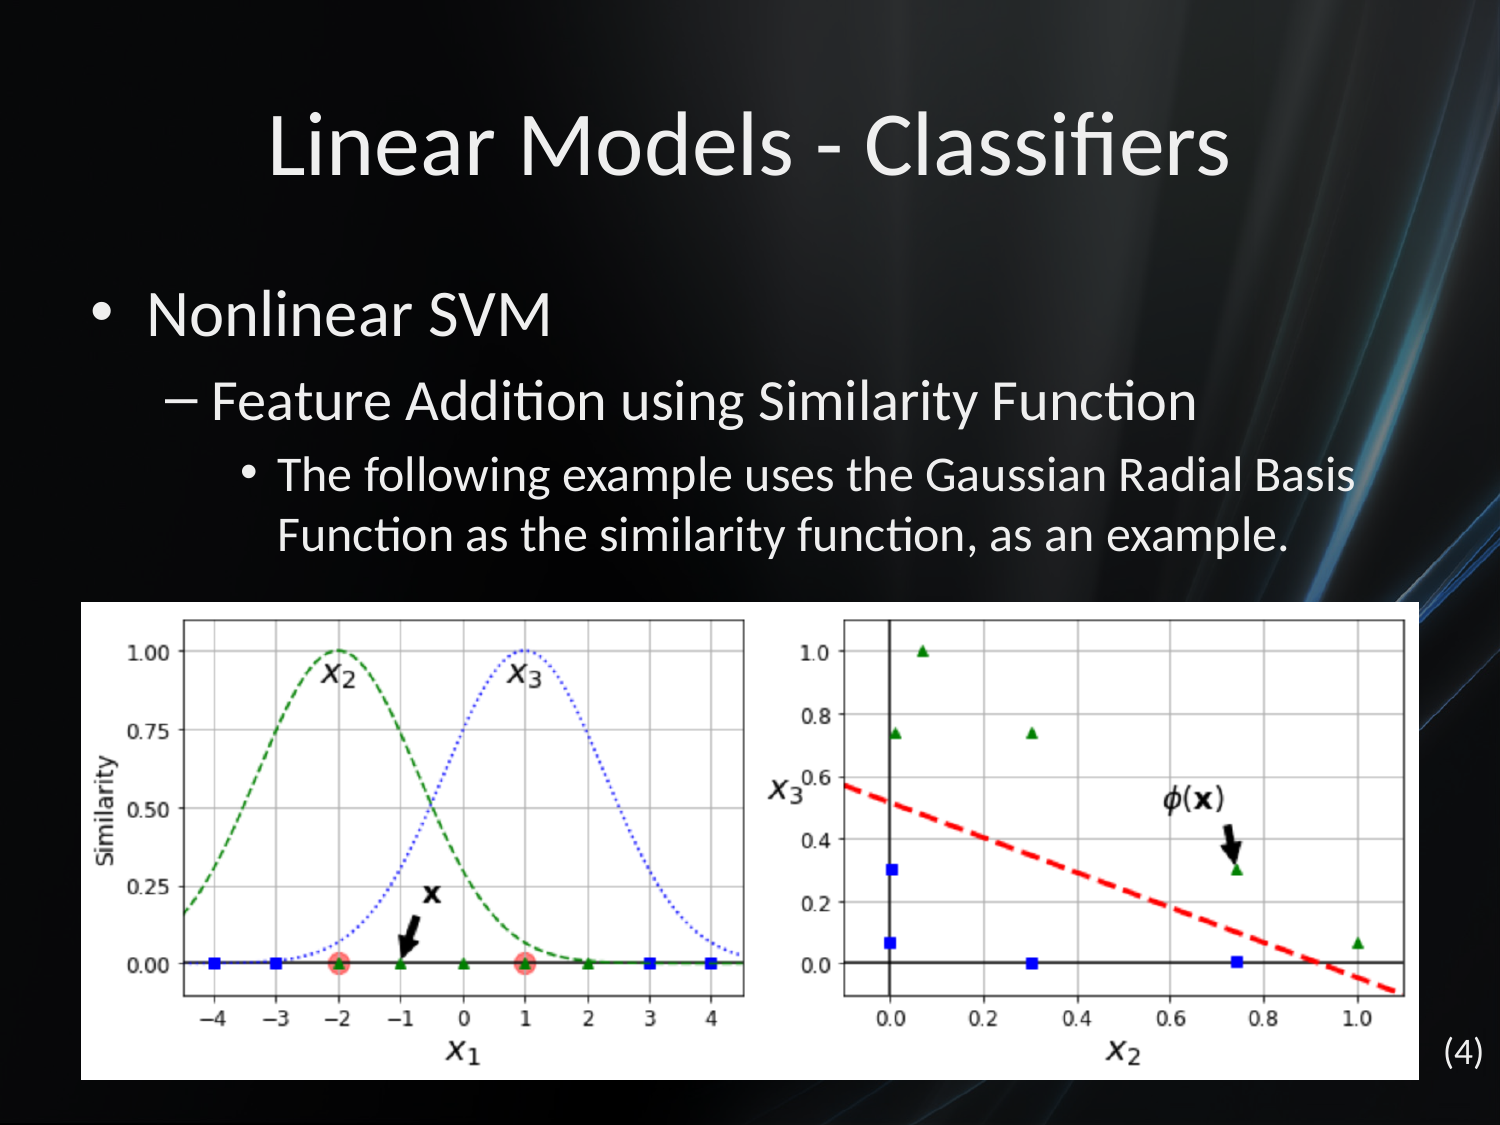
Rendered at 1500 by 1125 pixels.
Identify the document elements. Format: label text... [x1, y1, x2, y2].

picture [0, 0, 1500, 1125]
list Nonlinear SVM Feature Addition using Similarity Function The following example uses the Gaussian Radial Basis Function as the similarity function, as an example. [75, 262, 1425, 1005]
text_box (4) [1428, 1019, 1500, 1080]
title Linear Models - Classifiers [75, 45, 1425, 233]
